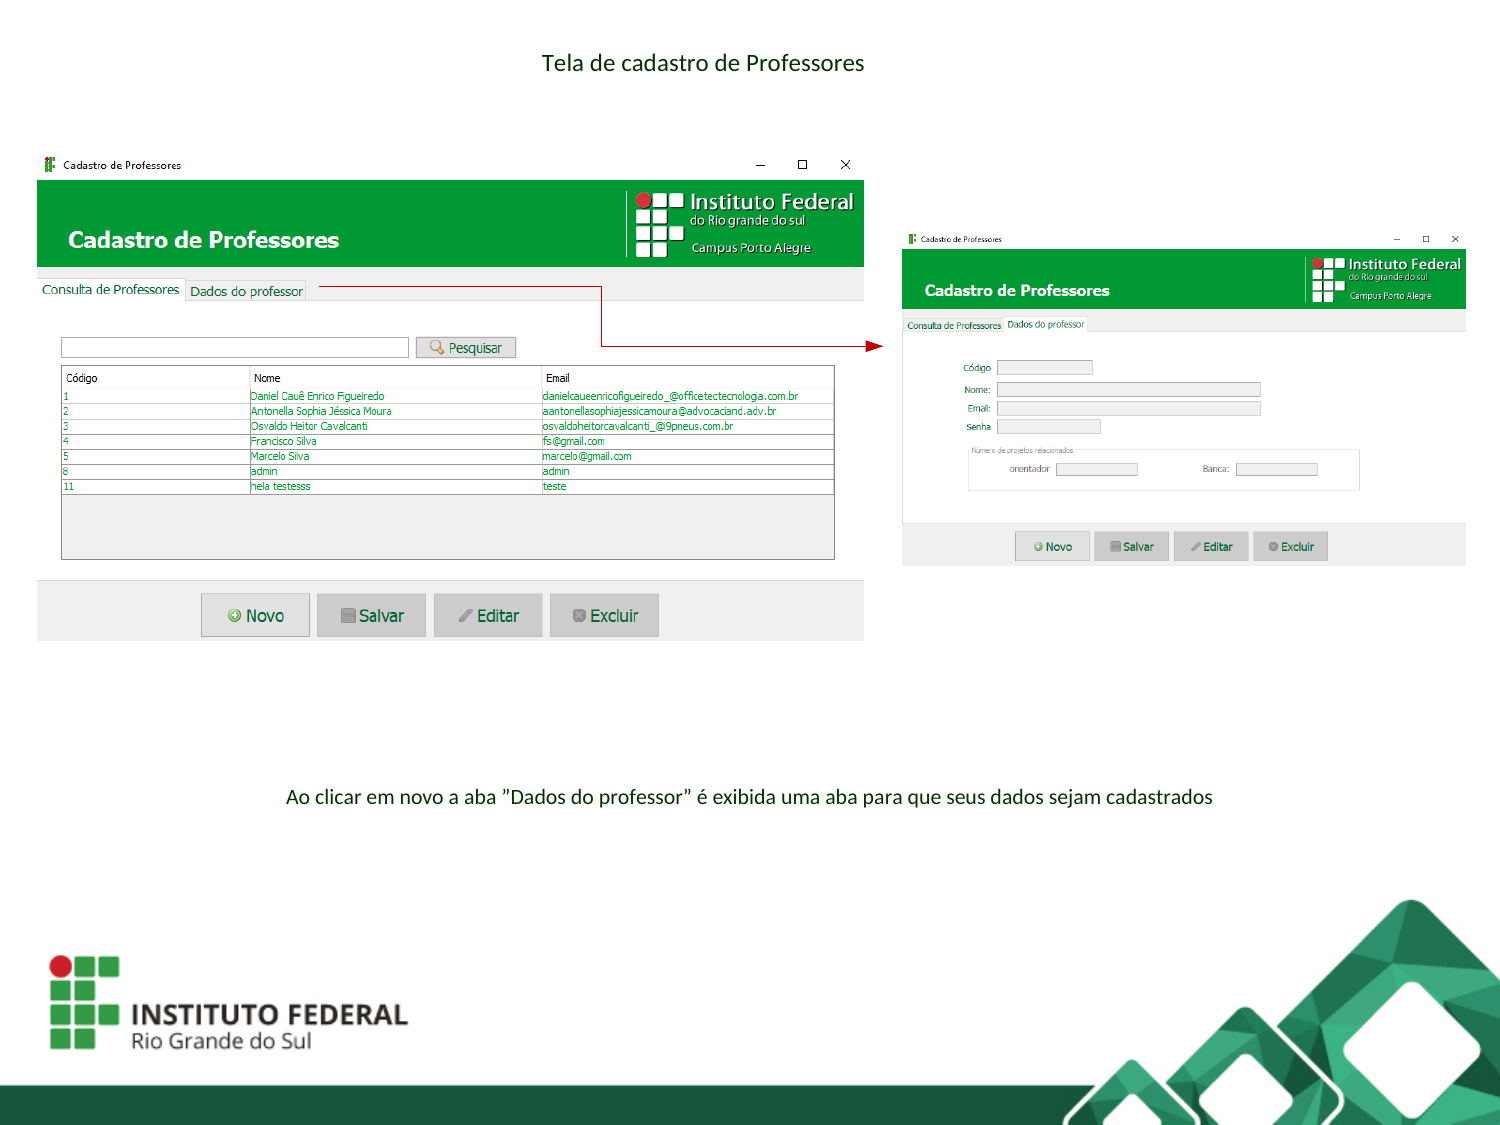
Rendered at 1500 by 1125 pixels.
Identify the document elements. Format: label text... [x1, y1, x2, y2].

text_box Ao clicar em novo a aba ”Dados do professor” é exibida uma aba para que seus dados sejam cadastrados [271, 775, 1235, 816]
picture [902, 231, 1466, 566]
text_box Tela de cadastro de Professores [527, 39, 881, 84]
picture [37, 151, 864, 641]
